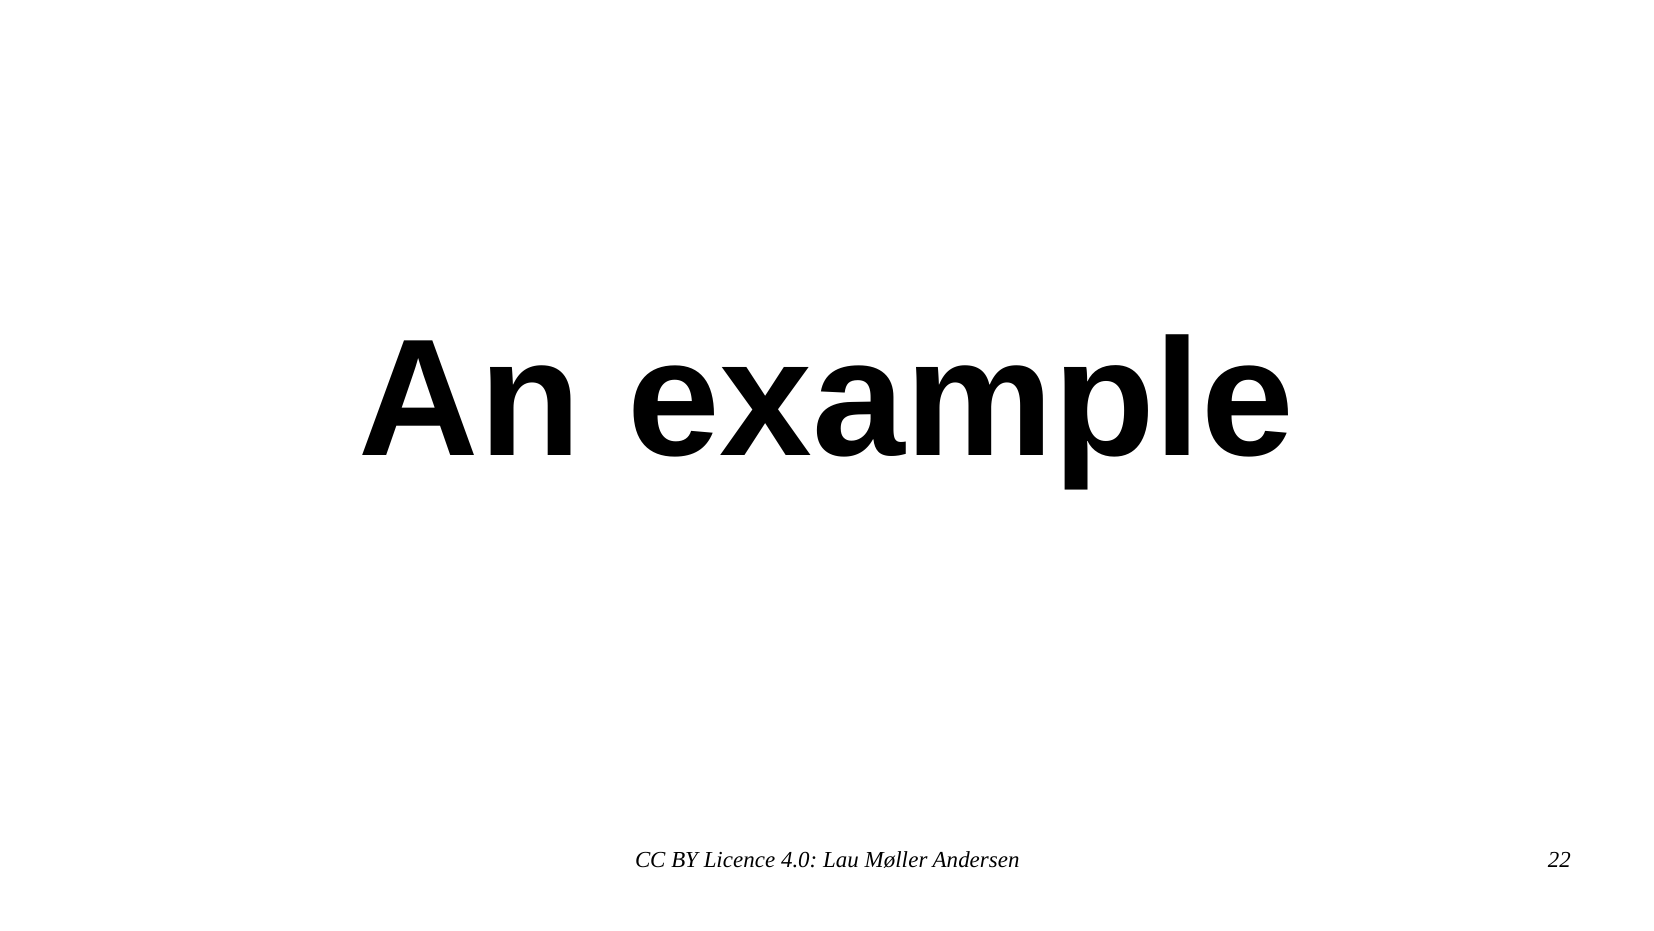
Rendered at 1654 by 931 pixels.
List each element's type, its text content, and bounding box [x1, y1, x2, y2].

subtitle An example [82, 37, 1571, 757]
